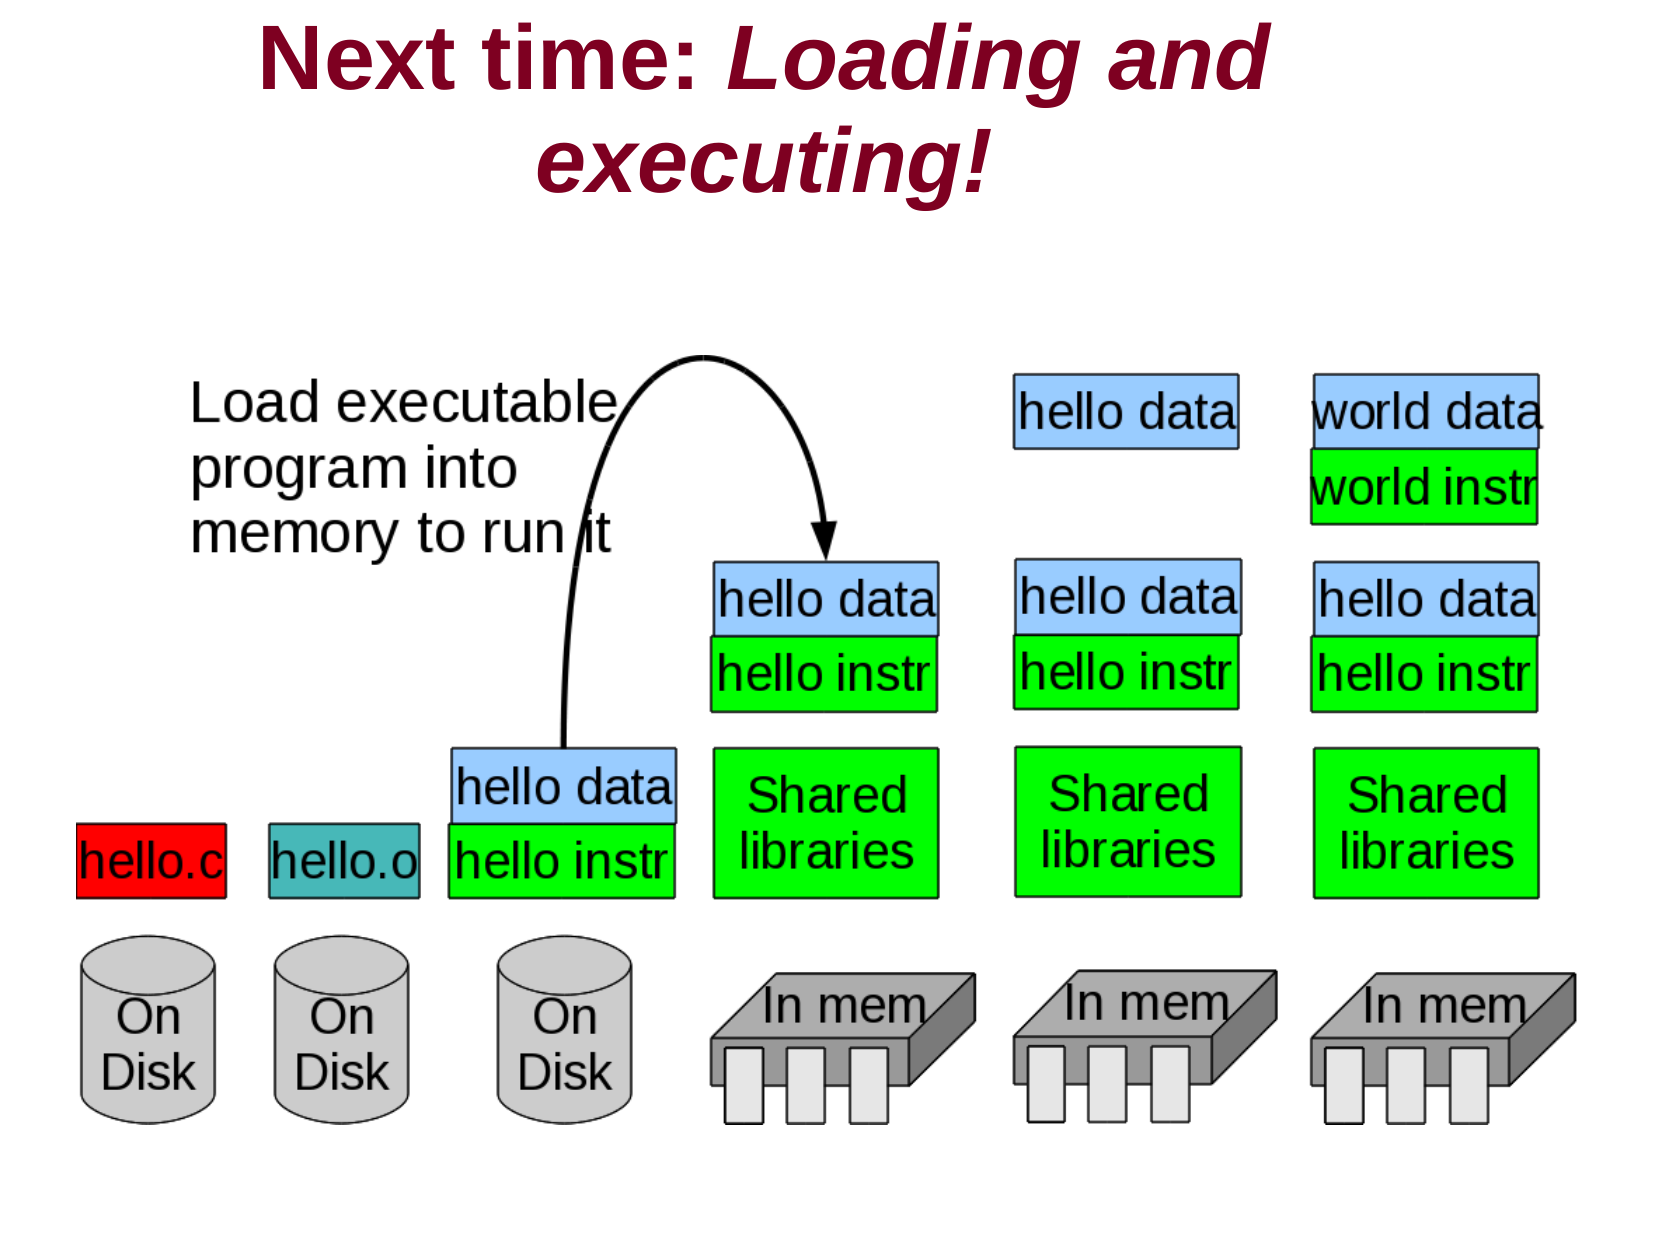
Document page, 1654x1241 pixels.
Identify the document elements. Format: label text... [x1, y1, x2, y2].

picture [0, 0, 1654, 1241]
title Next time: Loading and executing! [118, 6, 1412, 212]
